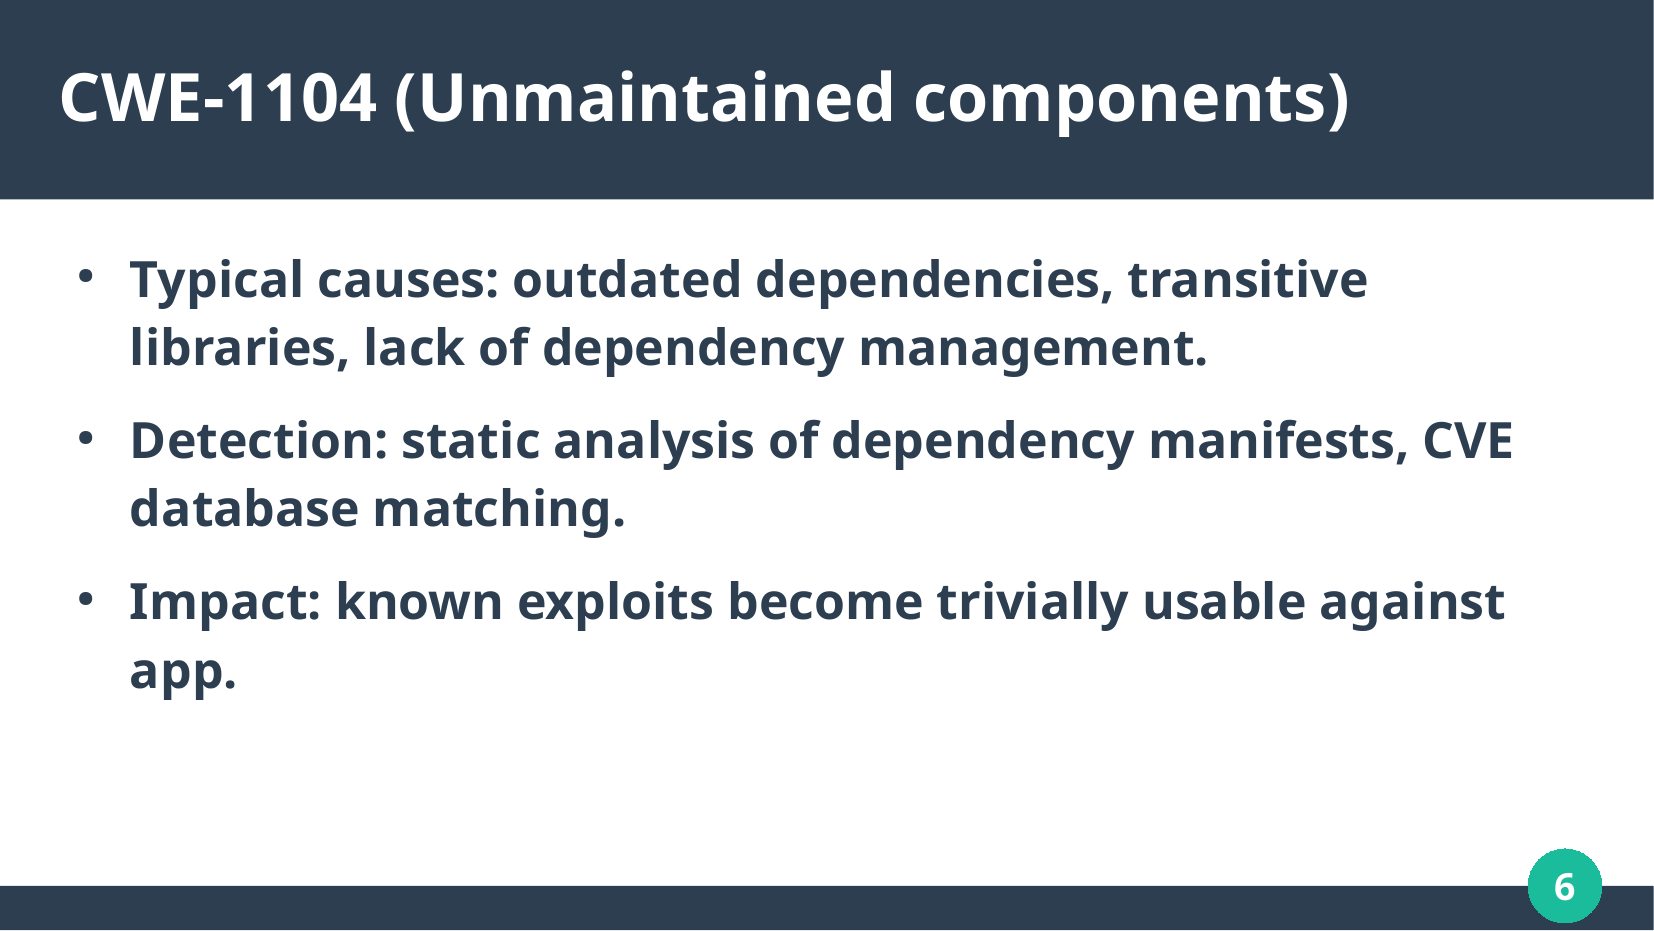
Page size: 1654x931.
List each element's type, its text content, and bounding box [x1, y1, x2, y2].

list Typical causes: outdated dependencies, transitive libraries, lack of dependency management. Detection: static analysis of dependency manifests, CVE database matching. Impact: known exploits become trivially usable against app. [59, 243, 1595, 864]
title CWE-1104 (Unmaintained components) [59, 37, 1595, 155]
